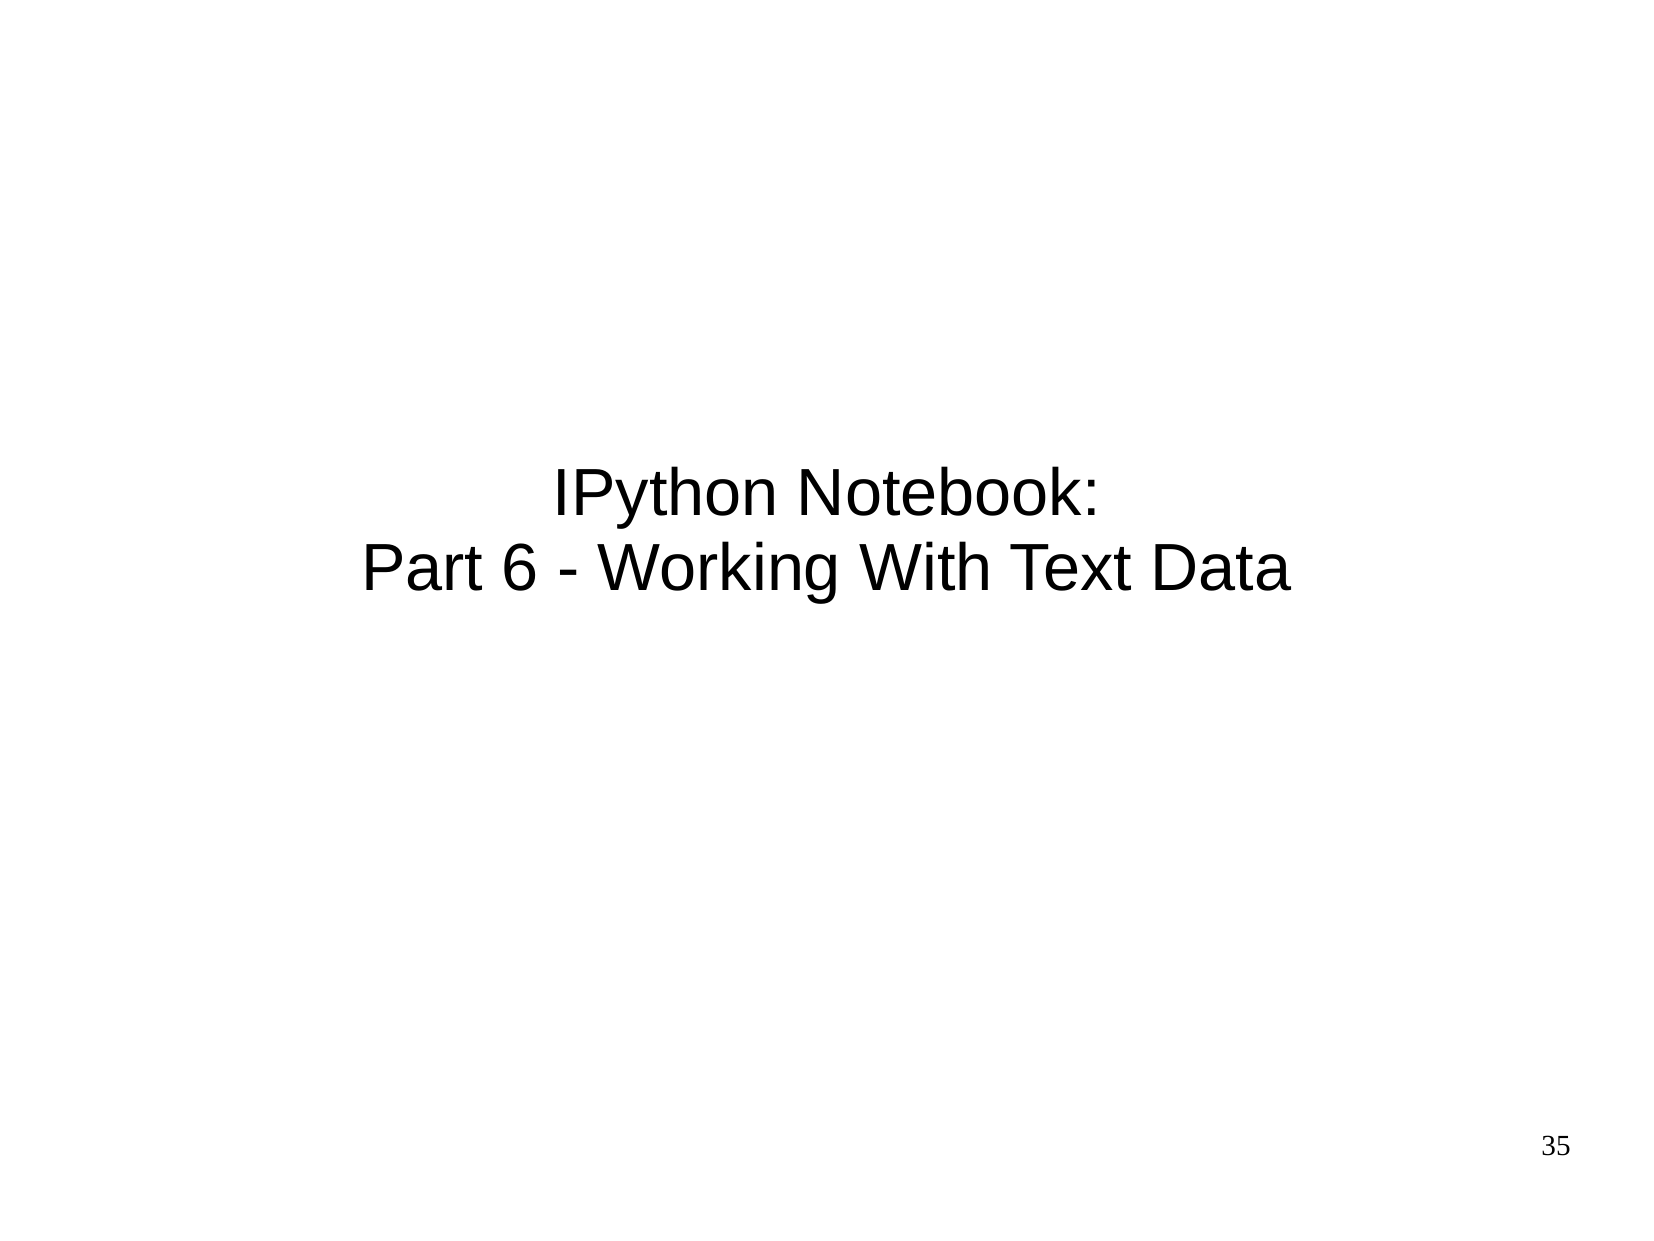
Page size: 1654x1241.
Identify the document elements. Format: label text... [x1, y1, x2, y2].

subtitle IPython Notebook: Part 6 - Working With Text Data [82, 49, 1571, 1010]
